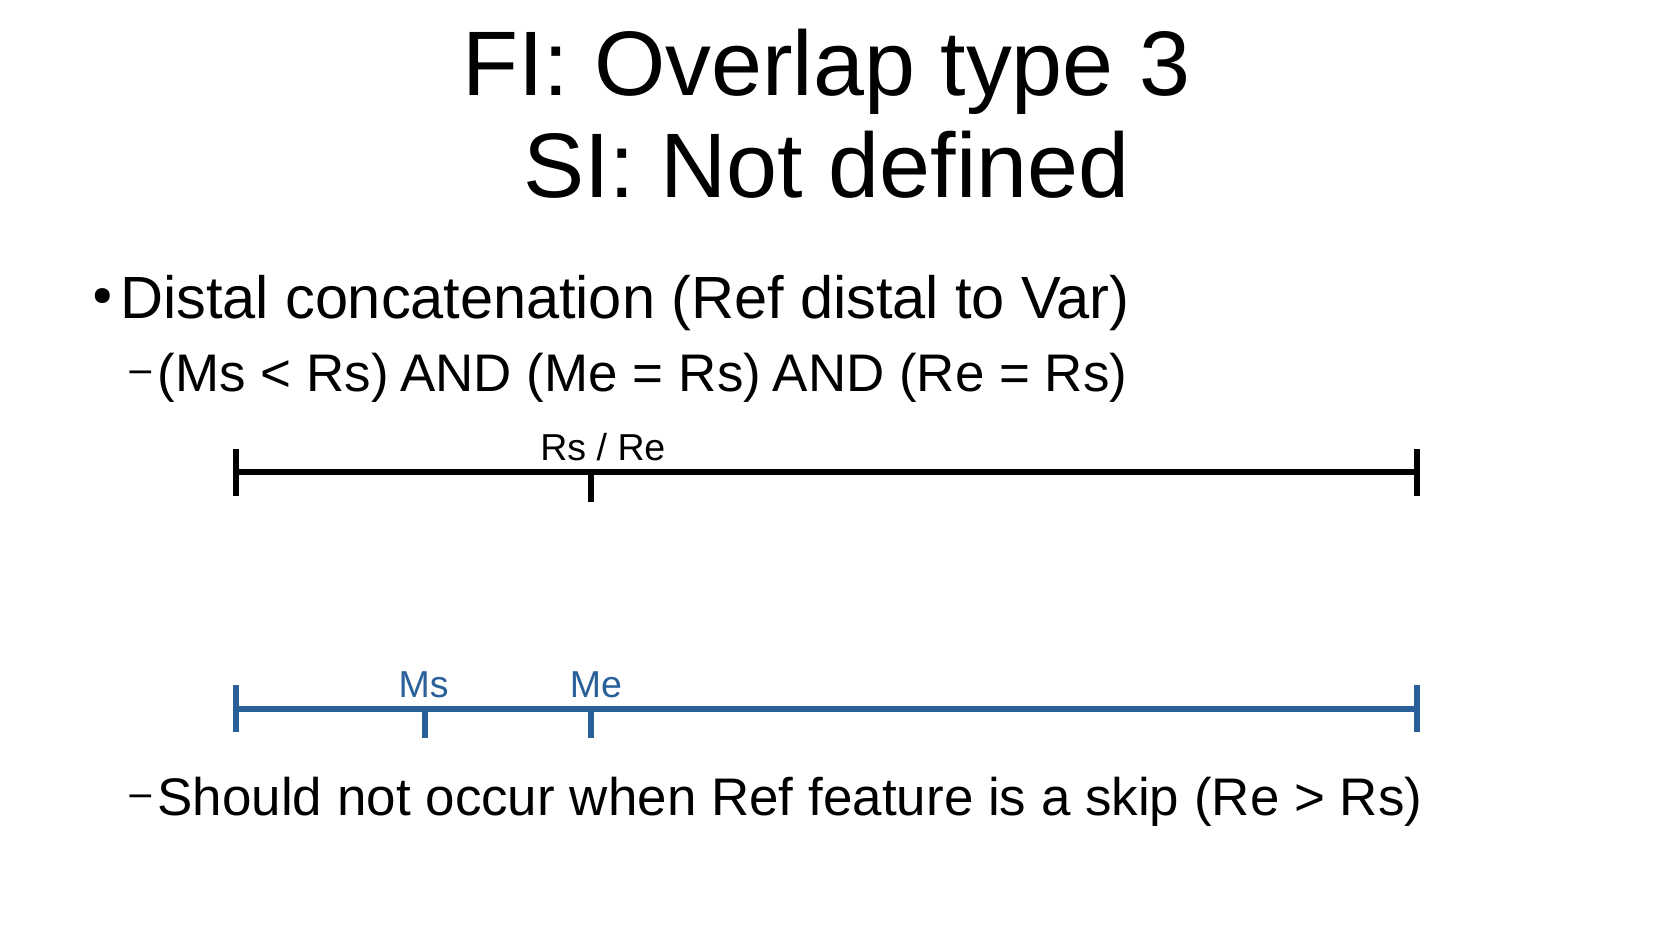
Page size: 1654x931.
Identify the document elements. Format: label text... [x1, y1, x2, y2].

list Distal concatenation (Ref distal to Var) (Ms < Rs) AND (Me = Rs) AND (Re = Rs) Should not occur when Ref feature is a skip (Re > Rs) [82, 264, 1571, 839]
text_box Rs / Re [525, 419, 715, 519]
title FI: Overlap type 3 SI: Not defined [82, 12, 1571, 218]
text_box Me [555, 655, 662, 755]
text_box Ms [383, 655, 491, 755]
